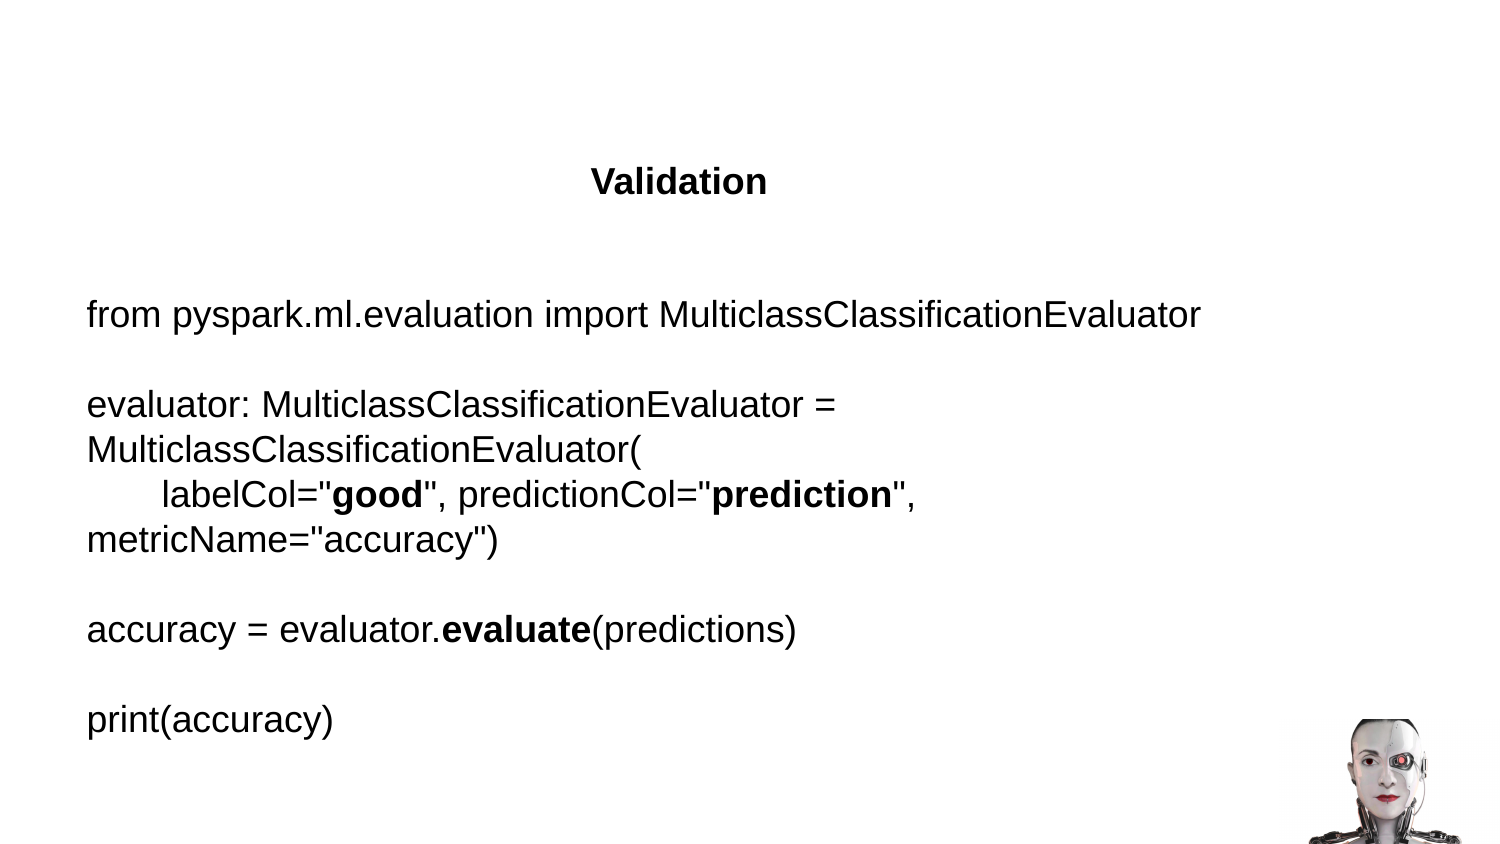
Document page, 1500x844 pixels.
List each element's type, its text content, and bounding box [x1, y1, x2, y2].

text_box Validation [575, 141, 881, 217]
picture [1279, 719, 1500, 844]
text_box from pyspark.ml.evaluation import MulticlassClassificationEvaluator evaluator: MulticlassClassificationEvaluator = MulticlassClassificationEvaluator( labelCol="good", predictionCol="prediction", metricName="accuracy") accuracy = evaluator.evaluate(predictions) print(accuracy) [71, 275, 1280, 756]
